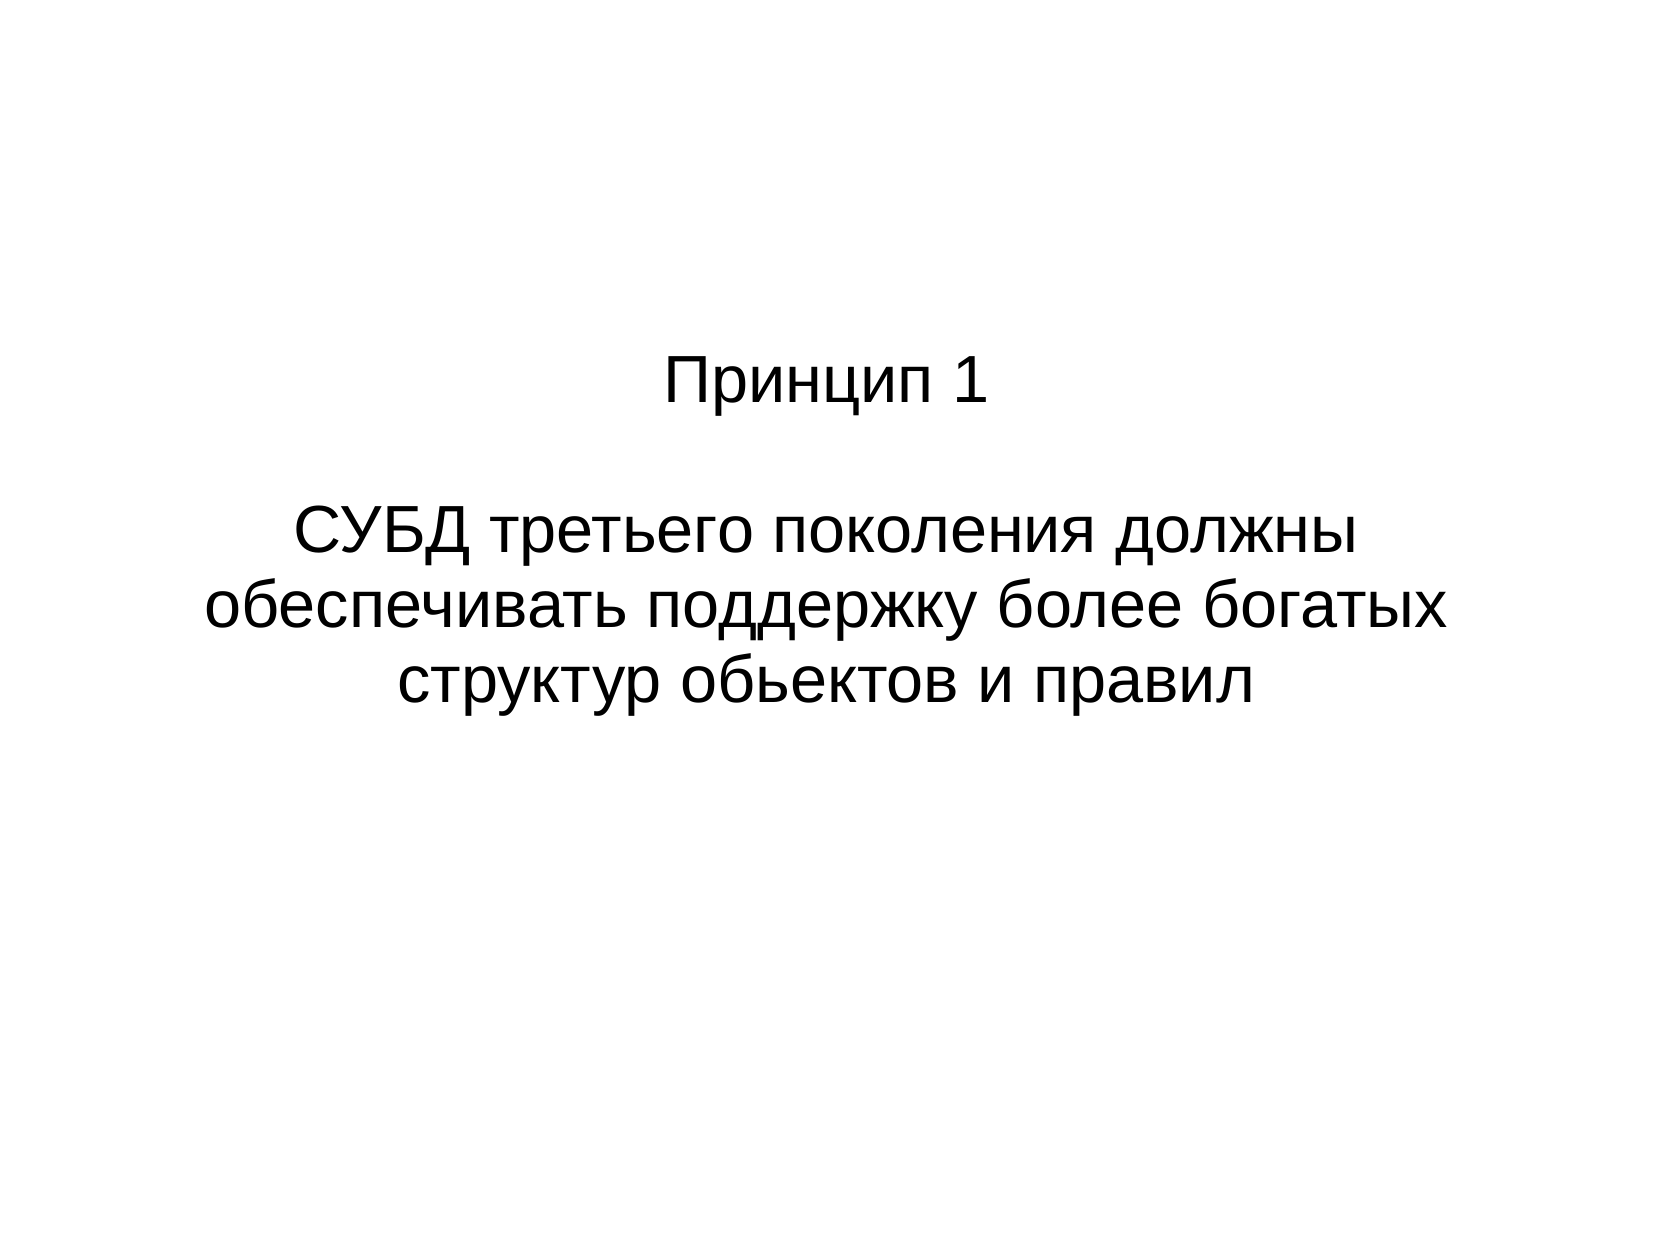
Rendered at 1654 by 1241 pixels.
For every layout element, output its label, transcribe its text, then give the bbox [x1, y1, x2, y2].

subtitle Принцип 1 СУБД третьего поколения должны обеспечивать поддержку более богатых структур обьектов и правил [82, 49, 1571, 1010]
